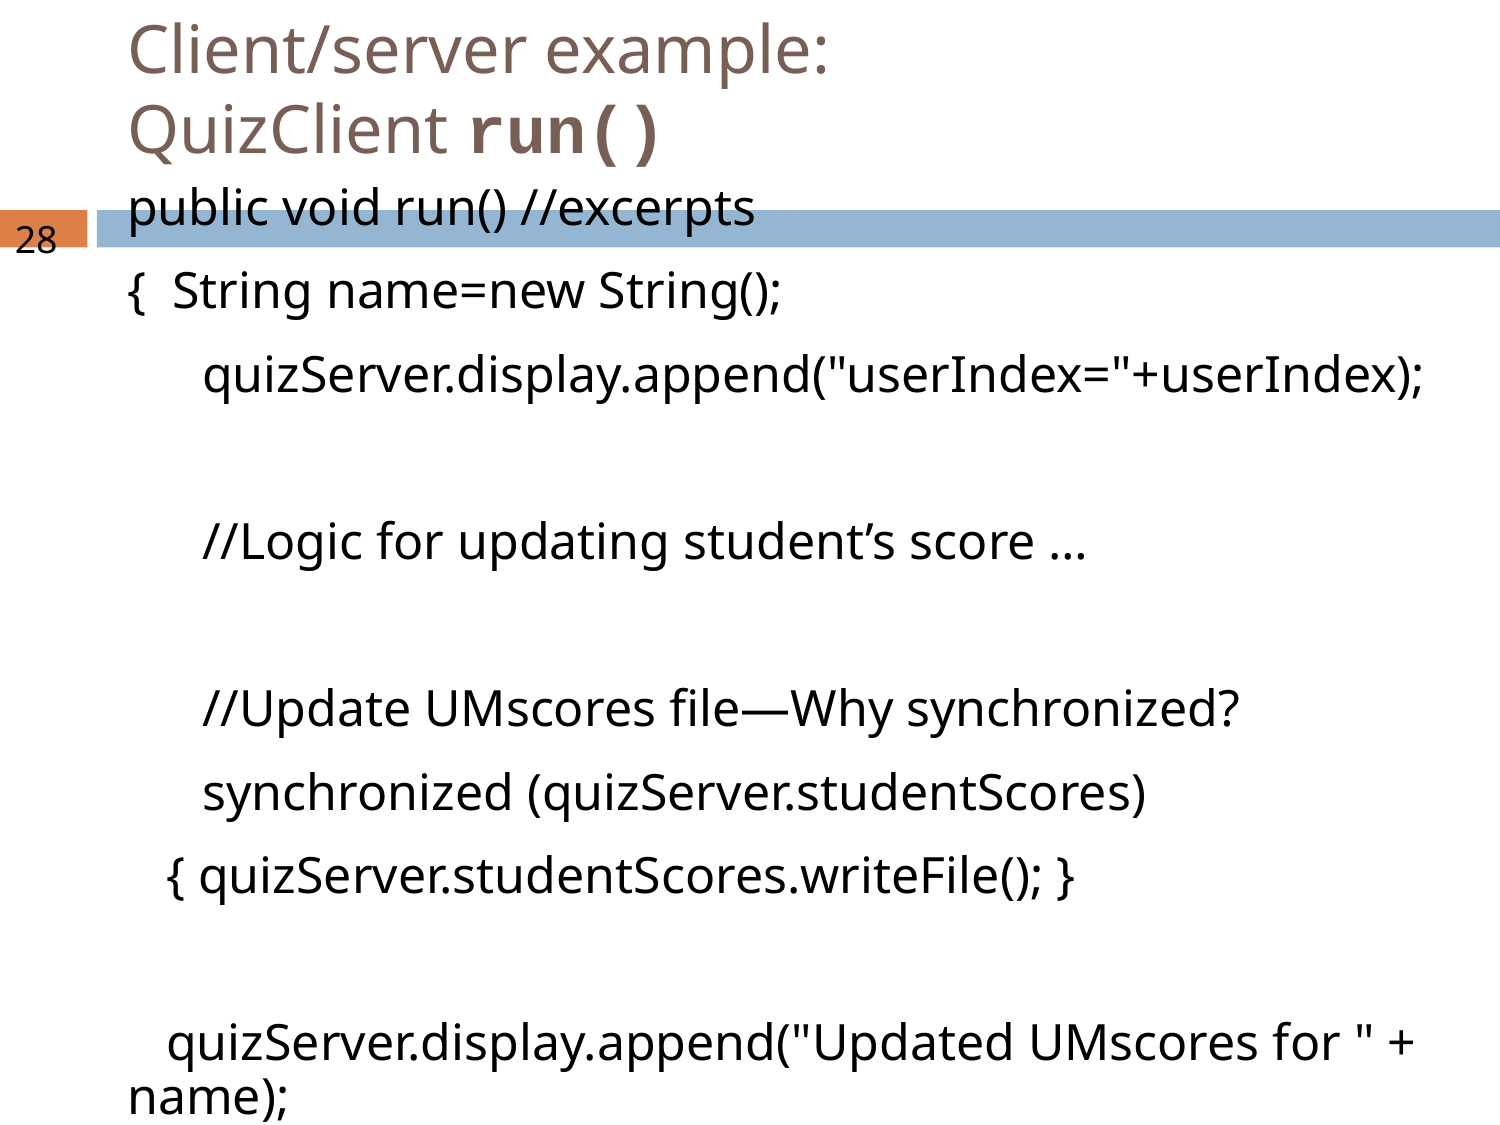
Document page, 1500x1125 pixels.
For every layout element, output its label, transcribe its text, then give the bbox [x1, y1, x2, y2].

list public void run() //excerpts { String name=new String(); quizServer.display.append("userIndex="+userIndex); //Logic for updating student’s score … //Update UMscores file—Why synchronized? synchronized (quizServer.studentScores) { quizServer.studentScores.writeFile(); } quizServer.display.append("Updated UMscores for " + name); connection.close(); //Close this socket connection } [112, 174, 1450, 1100]
slide_number <number> [0, 208, 88, 249]
title Client/server example: QuizClient run() [112, 0, 1388, 174]
